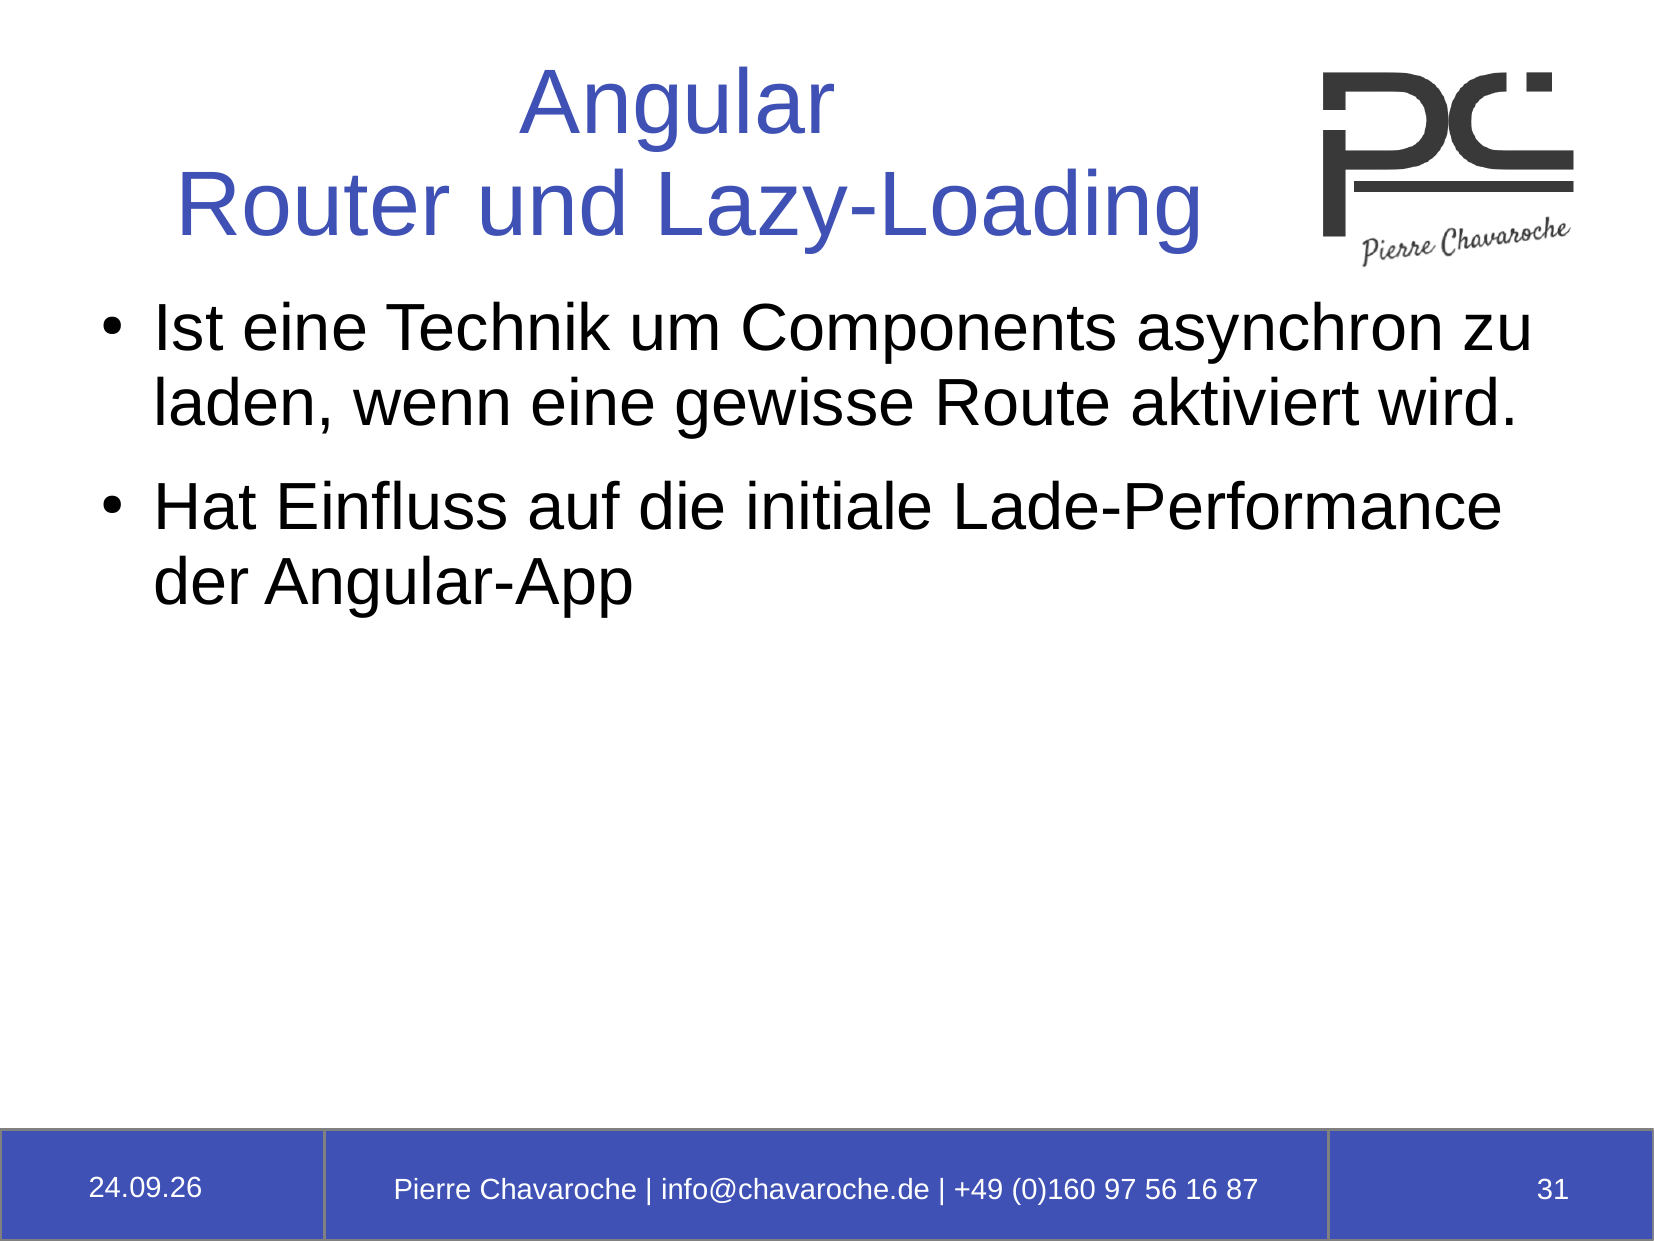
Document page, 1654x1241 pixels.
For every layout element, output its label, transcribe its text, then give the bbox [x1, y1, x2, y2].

picture [1307, 29, 1589, 311]
list Ist eine Technik um Components asynchron zu laden, wenn eine gewisse Route aktiviert wird. Hat Einfluss auf die initiale Lade-Performance der Angular-App [82, 290, 1571, 1109]
title Angular Router und Lazy-Loading [82, 49, 1300, 257]
